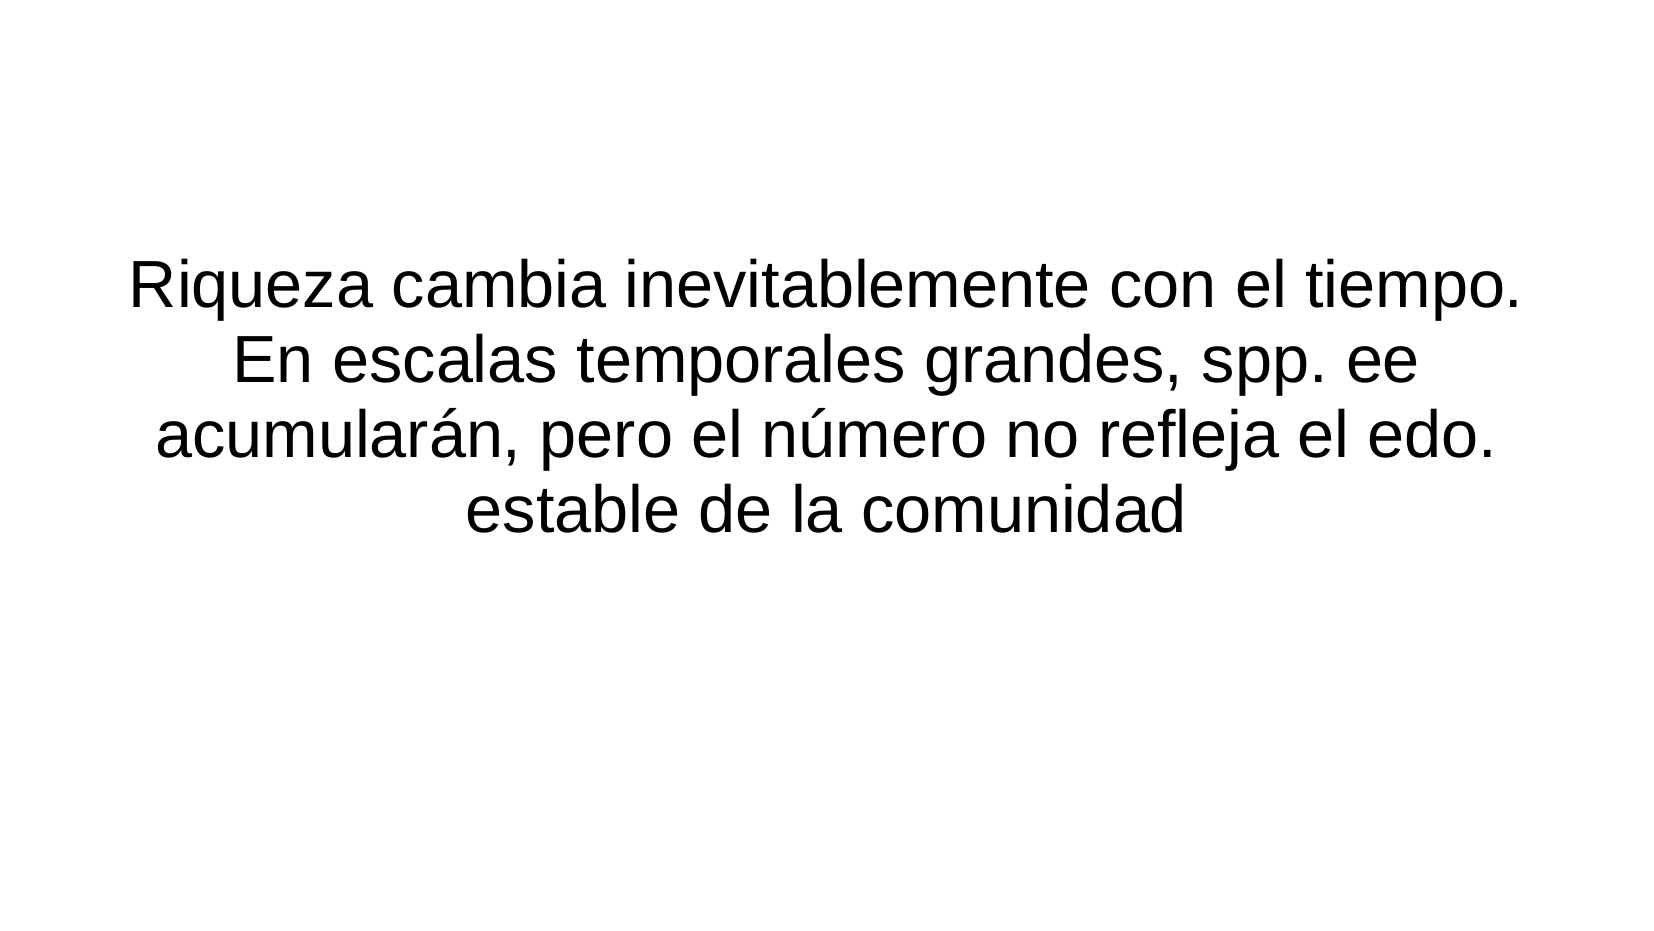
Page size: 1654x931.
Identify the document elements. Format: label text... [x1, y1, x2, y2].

subtitle Riqueza cambia inevitablemente con el tiempo. En escalas temporales grandes, spp. ee acumularán, pero el número no refleja el edo. estable de la comunidad [82, 37, 1571, 757]
